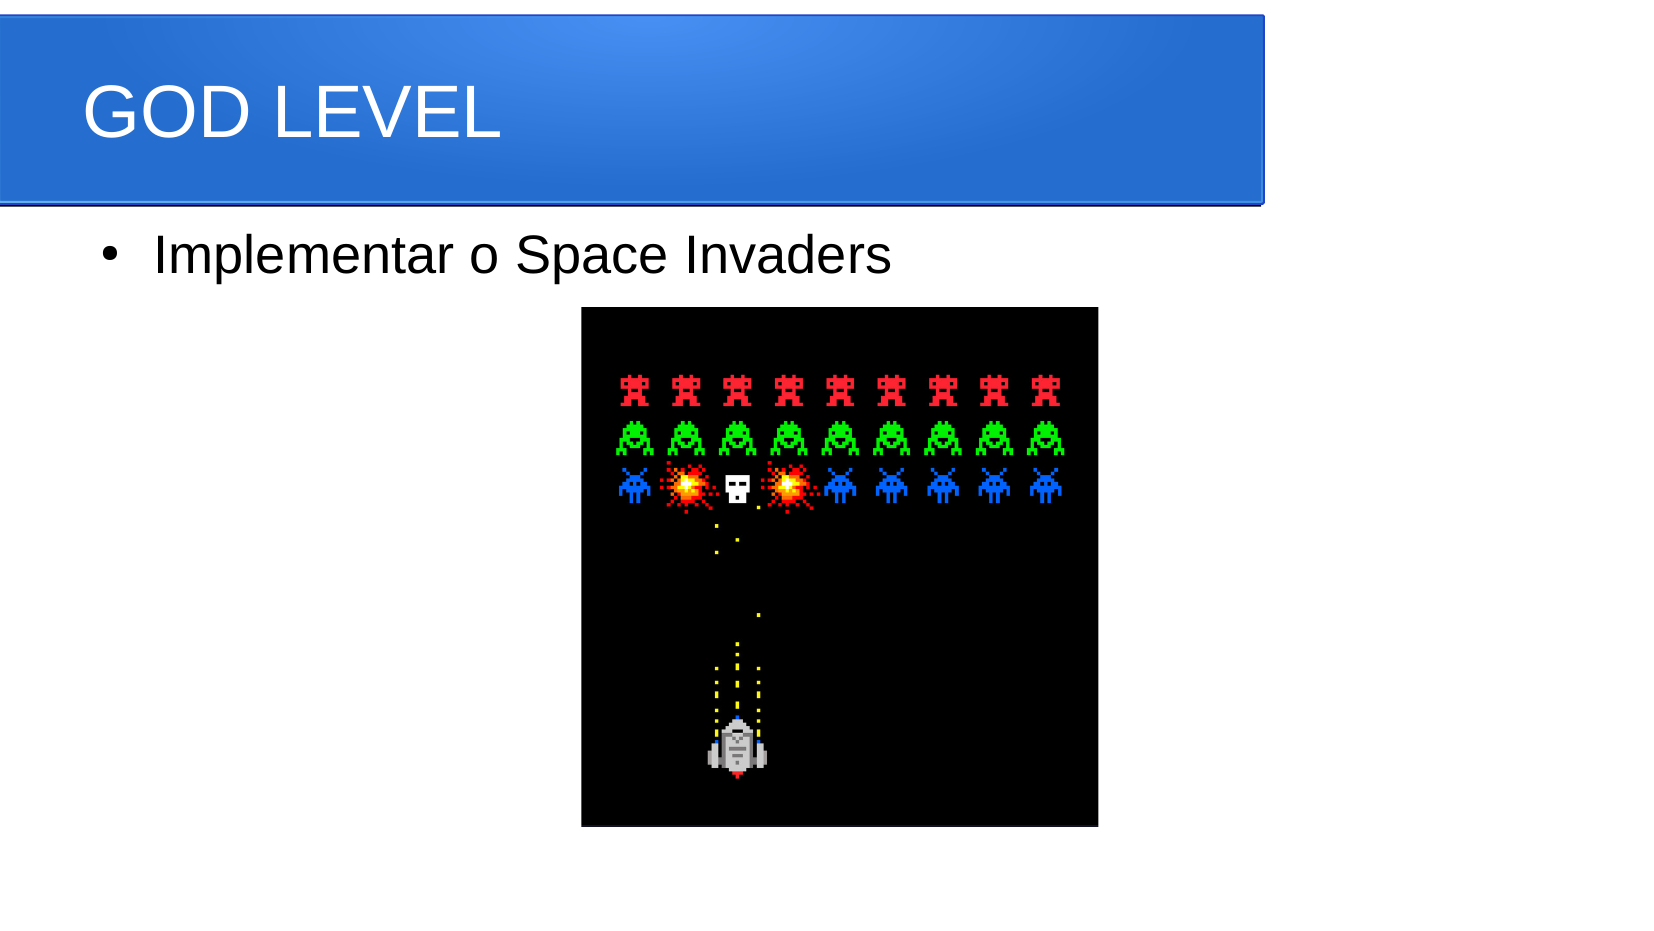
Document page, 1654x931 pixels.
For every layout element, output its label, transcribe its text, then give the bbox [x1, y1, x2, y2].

picture [581, 307, 1099, 827]
title GOD LEVEL [82, 35, 1235, 189]
list Implementar o Space Invaders [82, 224, 1571, 764]
